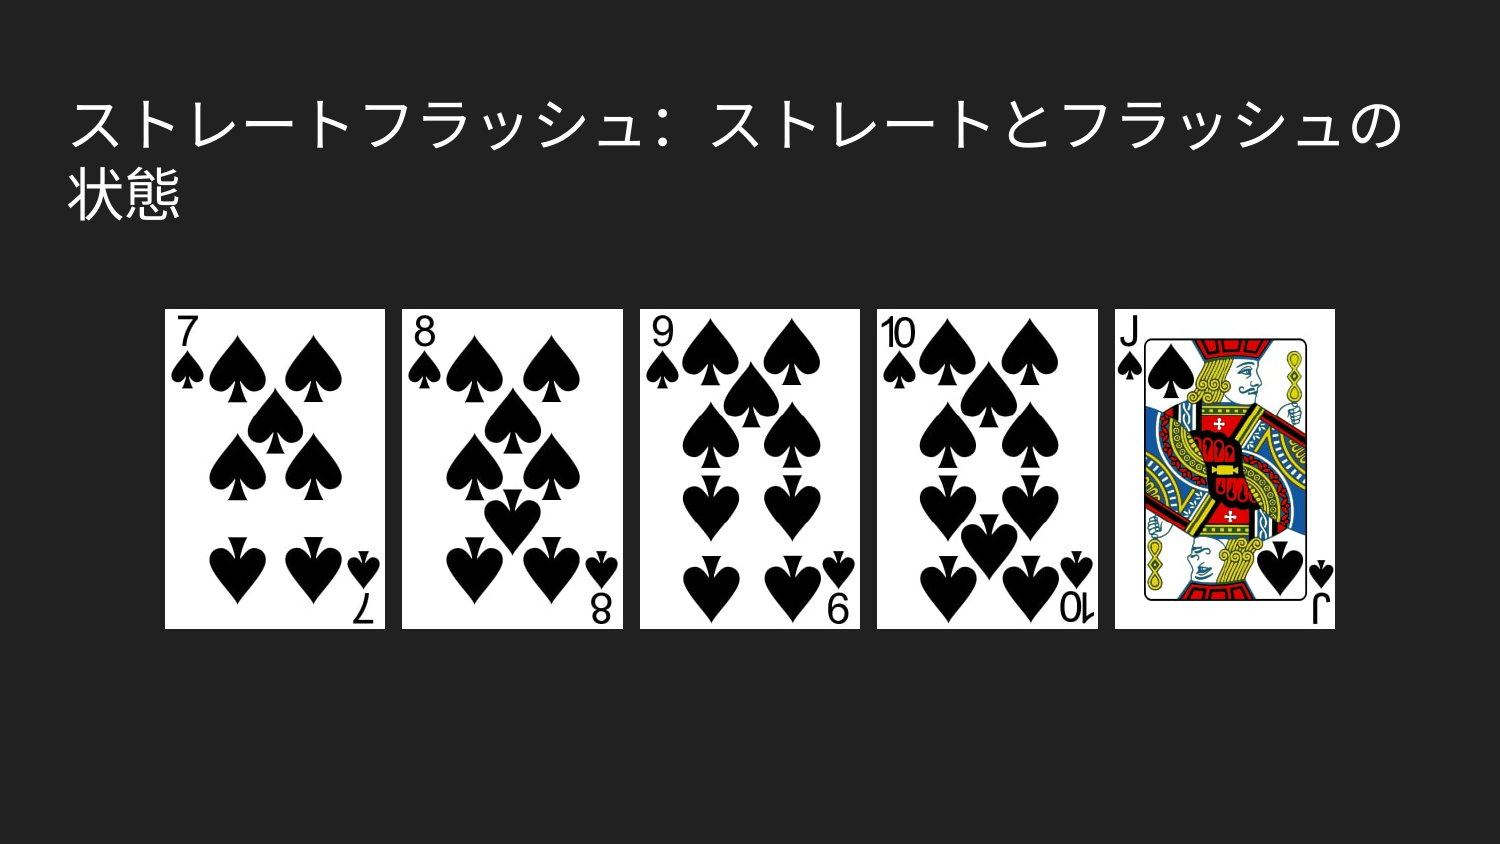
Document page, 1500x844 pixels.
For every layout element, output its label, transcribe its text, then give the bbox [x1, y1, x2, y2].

title ストレートフラッシュ：ストレートとフラッシュの状態 [51, 72, 1449, 167]
picture [640, 309, 860, 629]
picture [165, 309, 385, 629]
picture [1115, 309, 1335, 629]
picture [402, 309, 623, 629]
picture [877, 309, 1098, 629]
